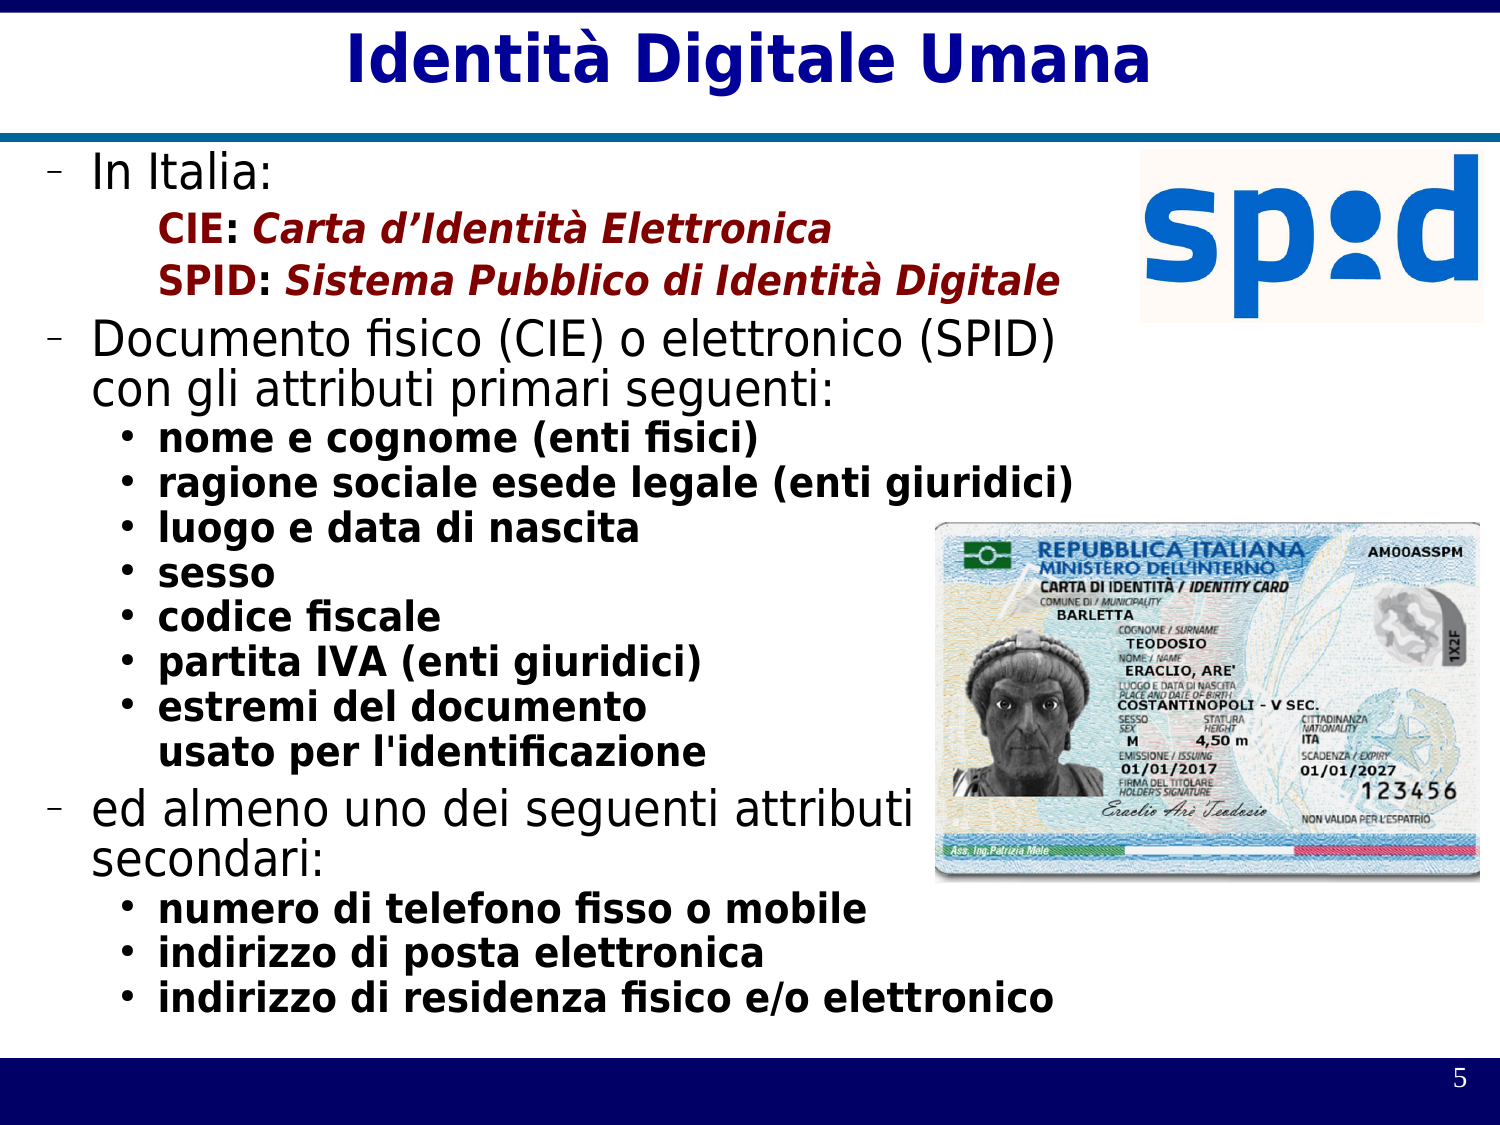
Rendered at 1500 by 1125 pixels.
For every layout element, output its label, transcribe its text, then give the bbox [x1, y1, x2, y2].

list In Italia: CIE: Carta d’Identità Elettronica SPID: Sistema Pubblico di Identità Digitale Documento fisico (CIE) o elettronico (SPID) con gli attributi primari seguenti: nome e cognome (enti fisici) ragione sociale esede legale (enti giuridici) luogo e data di nascita sesso codice fiscale partita IVA (enti giuridici) estremi del documento usato per l'identificazione ed almeno uno dei seguenti attributi secondari: numero di telefono fisso o mobile indirizzo di posta elettronica indirizzo di residenza fisico e/o elettronico [0, 149, 1141, 1082]
picture [1140, 149, 1484, 324]
picture [935, 522, 1480, 886]
title Identità Digitale Umana [30, 0, 1471, 126]
